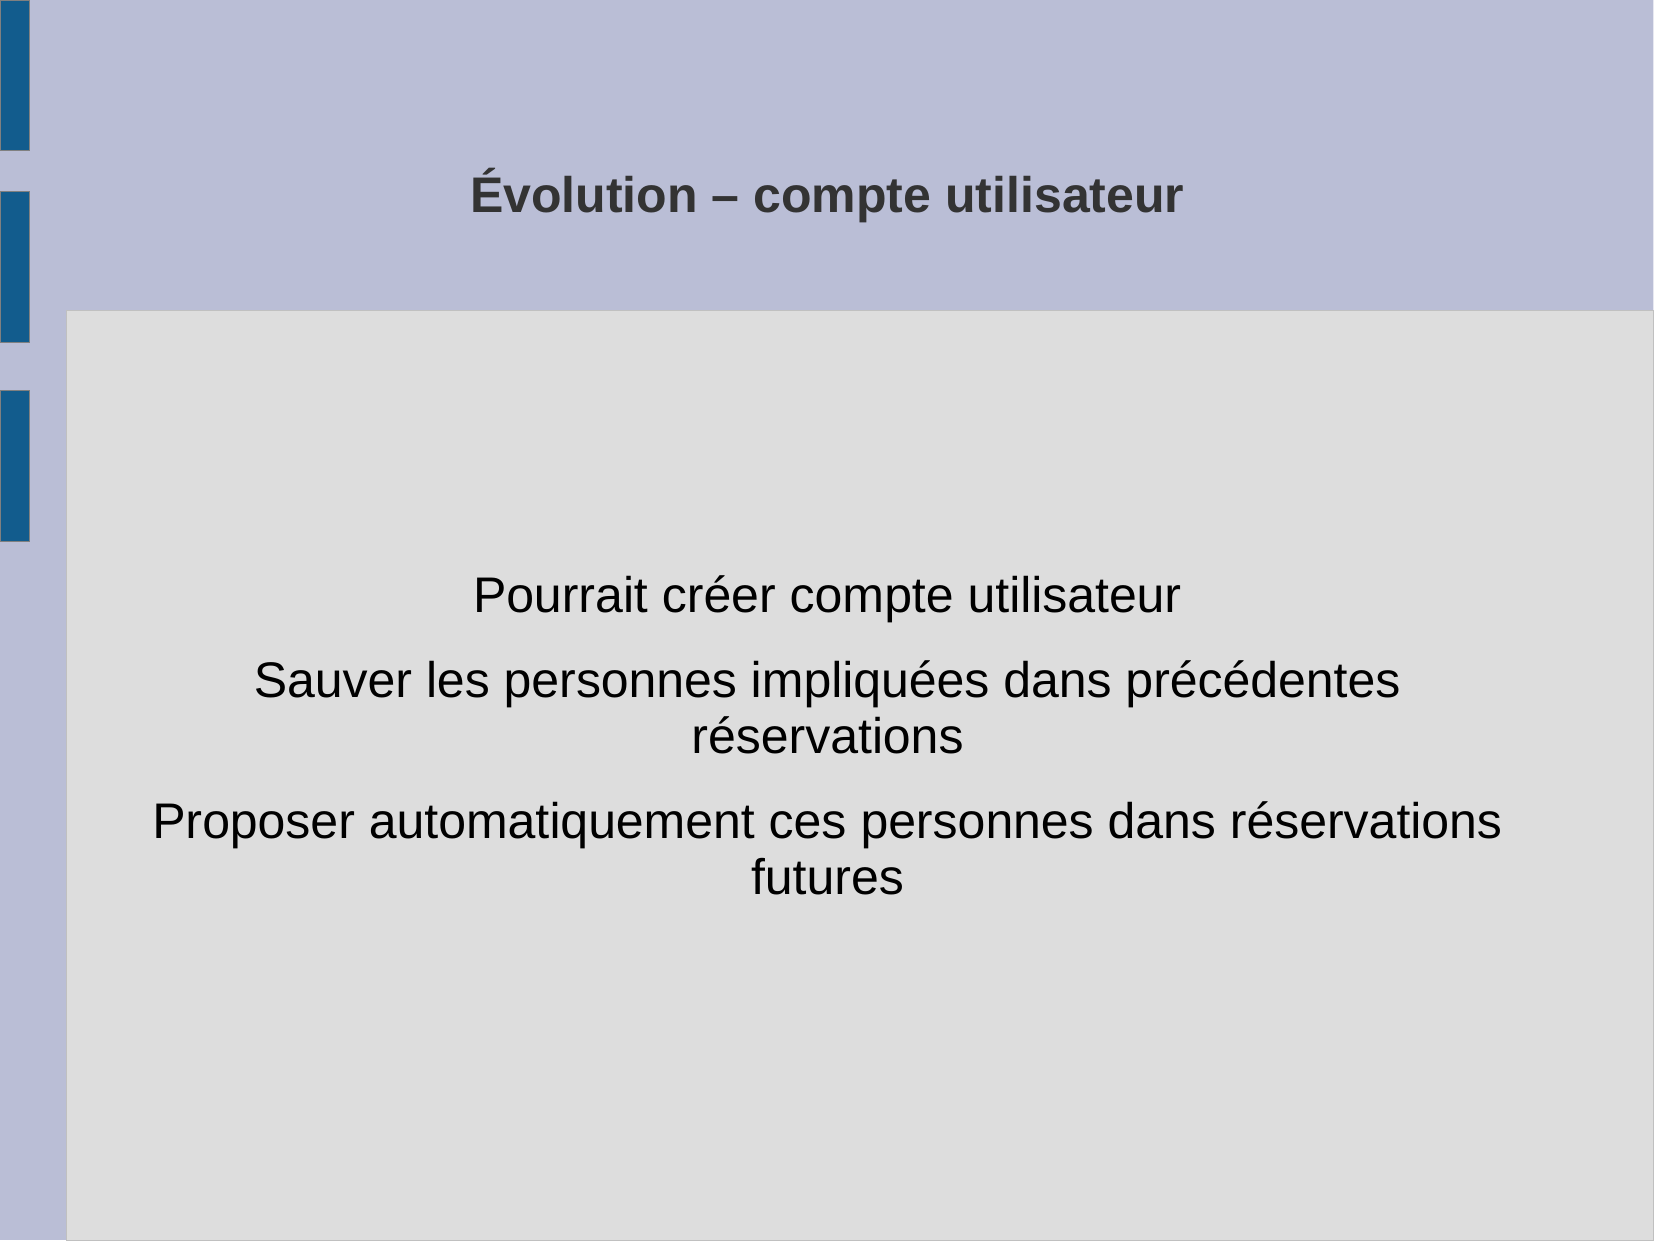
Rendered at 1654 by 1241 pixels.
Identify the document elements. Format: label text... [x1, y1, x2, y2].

list Pourrait créer compte utilisateur Sauver les personnes impliquées dans précédentes réservations Proposer automatiquement ces personnes dans réservations futures [121, 567, 1534, 905]
title Évolution – compte utilisateur [121, 91, 1534, 299]
